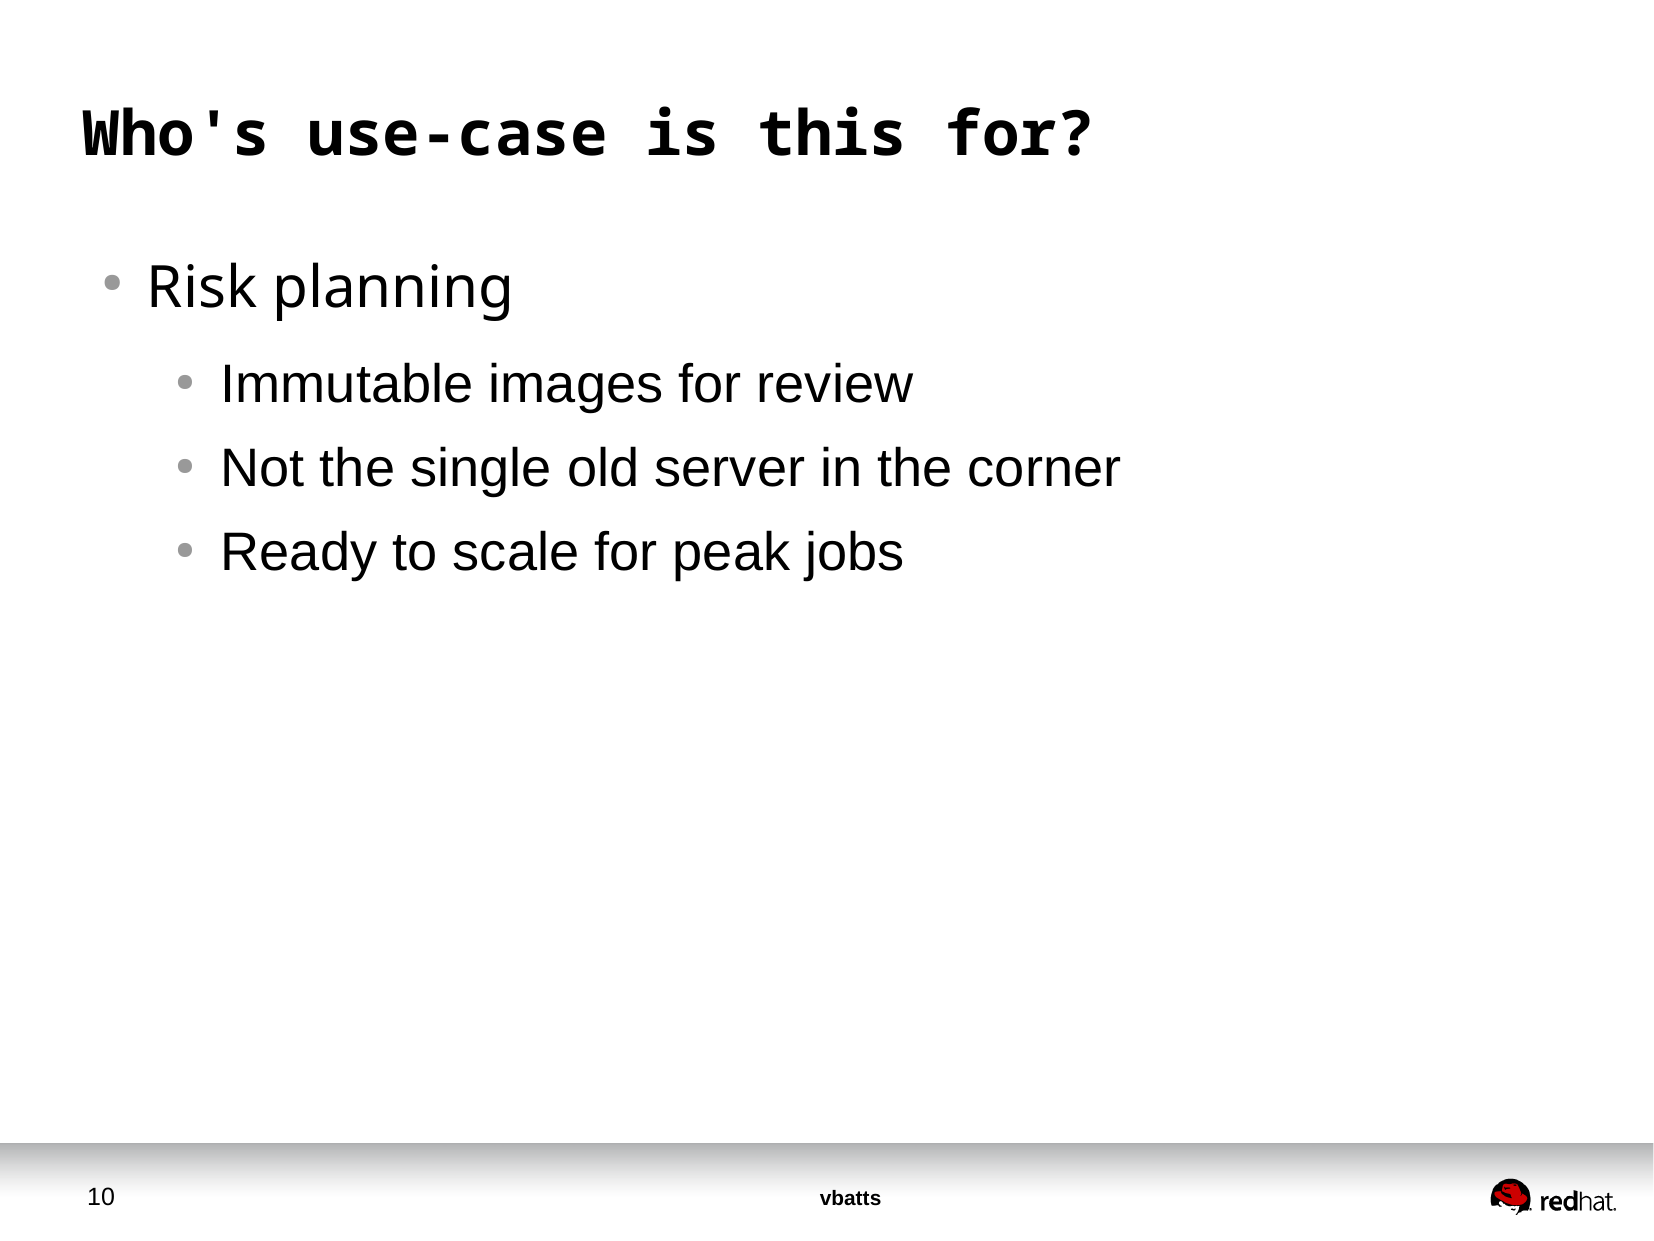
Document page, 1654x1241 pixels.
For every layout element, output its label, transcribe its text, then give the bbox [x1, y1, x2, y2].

picture [0, 1143, 1654, 1241]
title Who's use-case is this for? [82, 37, 1571, 226]
list Risk planning Immutable images for review Not the single old server in the corner Ready to scale for peak jobs [86, 244, 1576, 1039]
